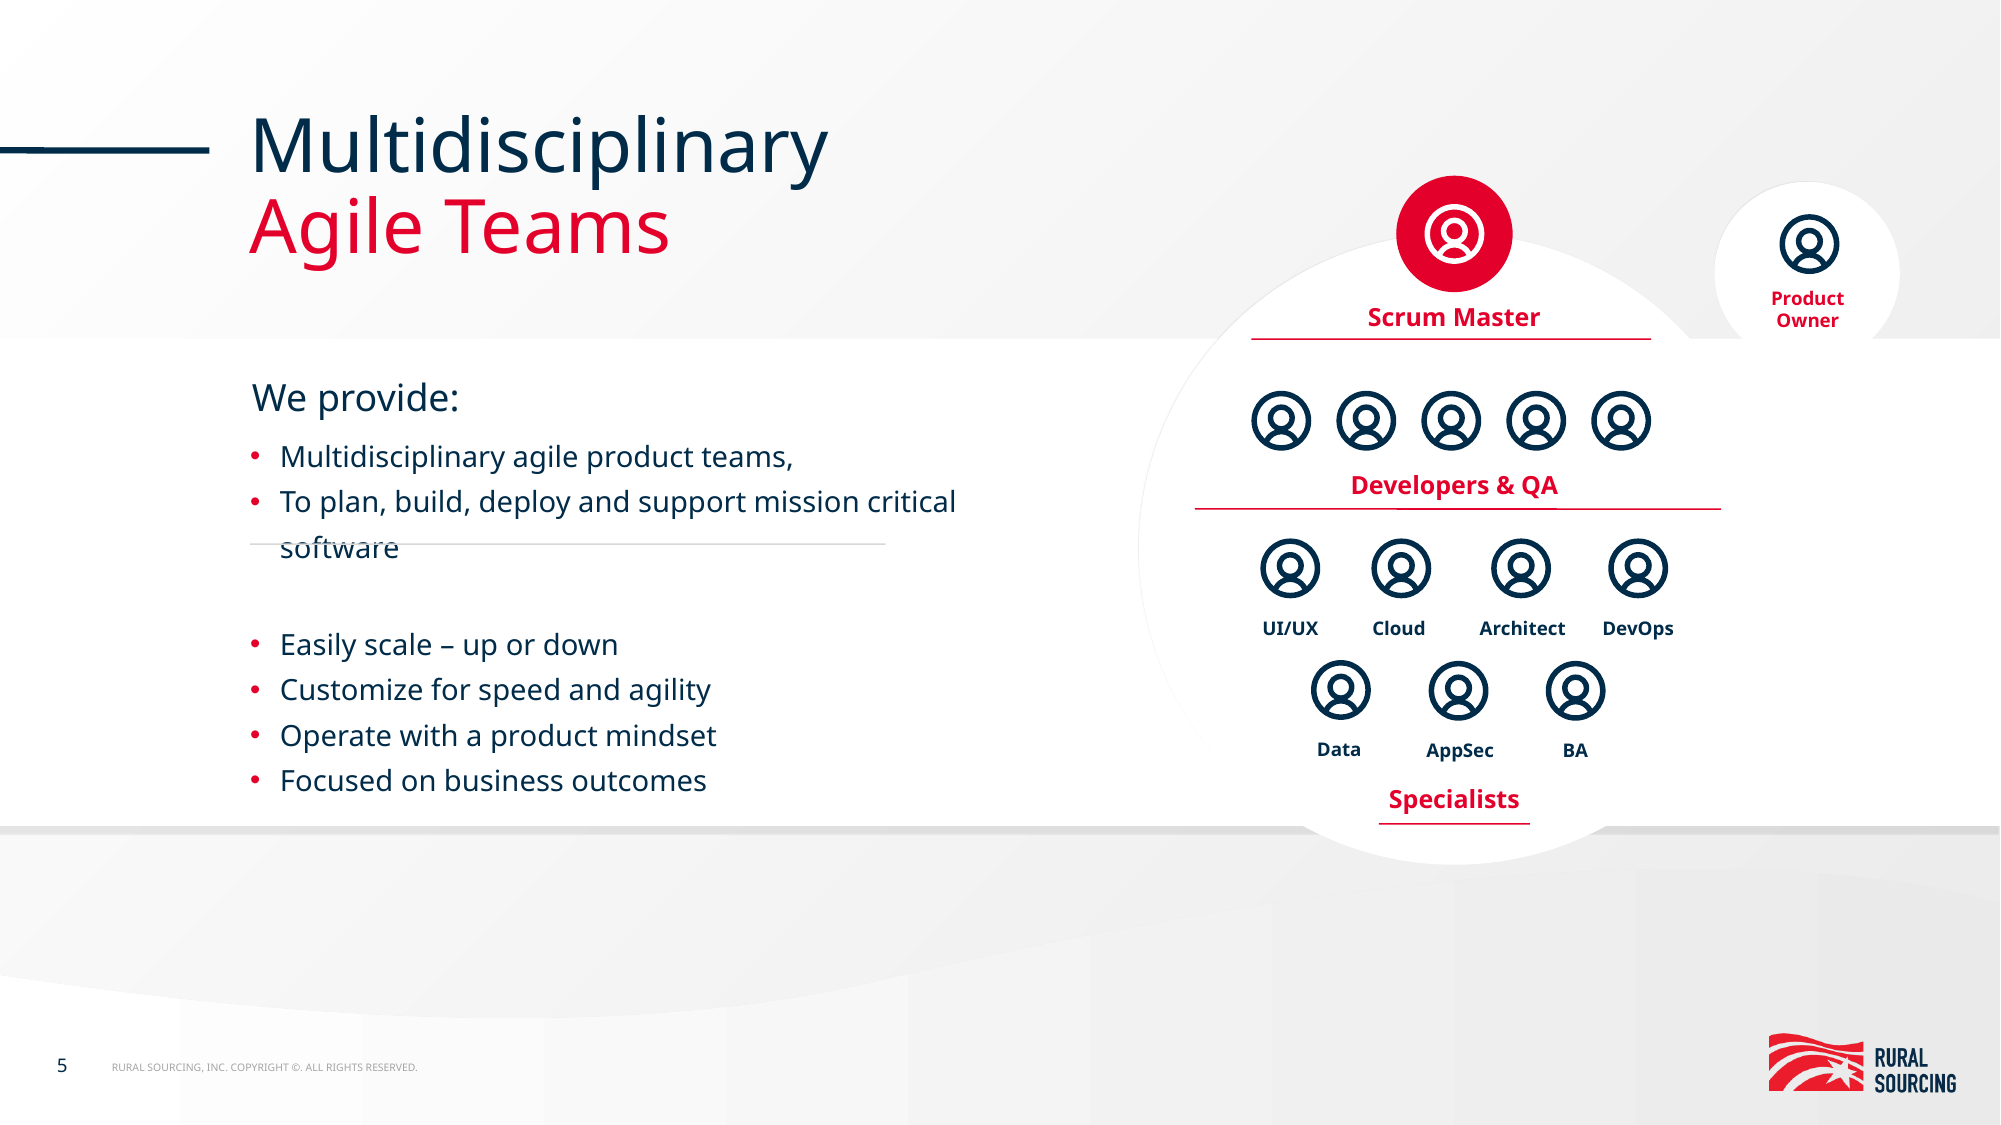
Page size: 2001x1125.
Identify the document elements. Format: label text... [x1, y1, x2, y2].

text_box DevOps [1575, 609, 1701, 647]
text_box Developers & QA [1298, 462, 1611, 508]
text_box Data [1290, 730, 1389, 769]
picture [1769, 1033, 1956, 1093]
text_box Cloud [1349, 609, 1447, 647]
list We provide: Multidisciplinary agile product teams, To plan, build, deploy and support mission critical software Easily scale – up or down Customize for speed and agility Operate with a product mindset Focused on business outcomes [250, 378, 1057, 711]
text_box [0, 175, 2000, 865]
text_box BA [1513, 731, 1638, 770]
text_box Product Owner [1745, 278, 1871, 339]
title Multidisciplinary Agile Teams [250, 0, 918, 270]
text_box Specialists [1298, 775, 1611, 821]
text_box Architect [1447, 609, 1575, 647]
text_box AppSec [1385, 731, 1513, 770]
text_box UI/UX [1241, 609, 1340, 647]
text_box Scrum Master [1345, 293, 1563, 338]
